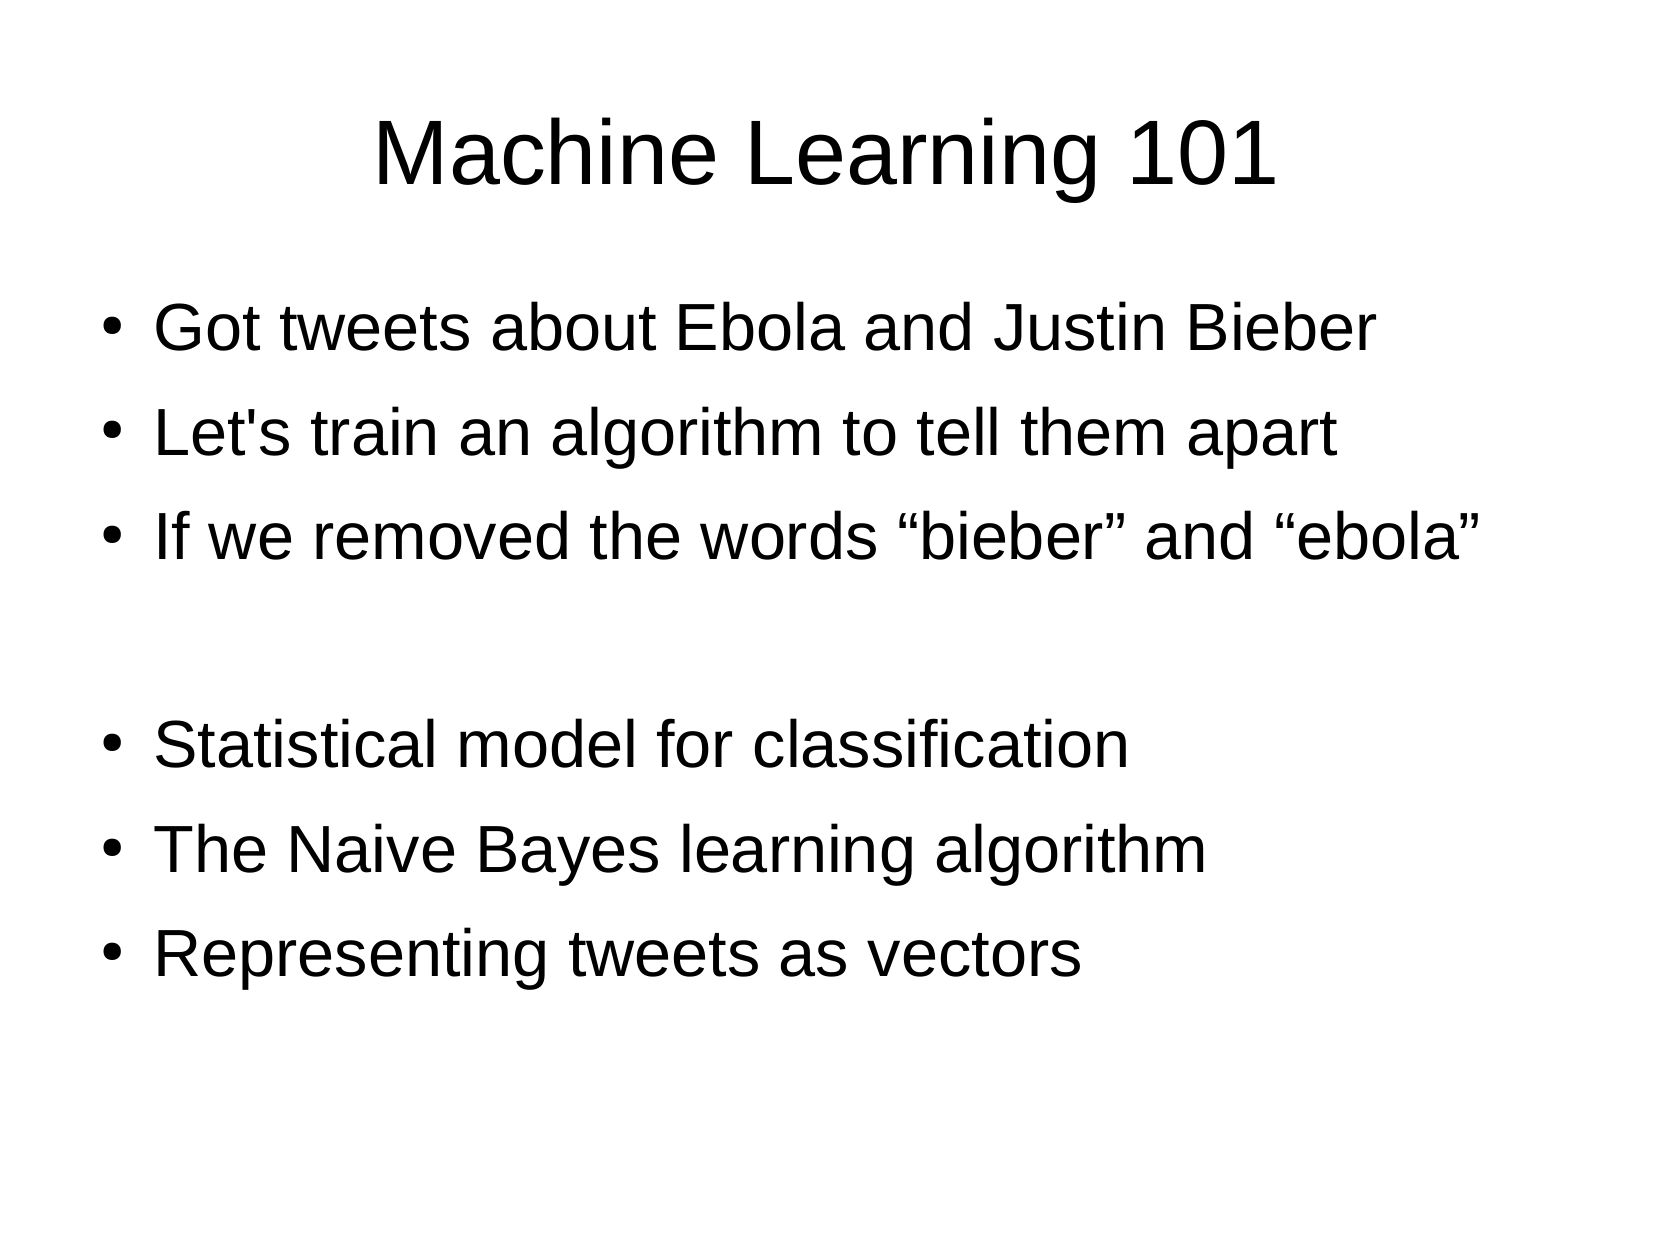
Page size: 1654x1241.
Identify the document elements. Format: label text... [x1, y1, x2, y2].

title Machine Learning 101 [82, 49, 1571, 257]
list Got tweets about Ebola and Justin Bieber Let's train an algorithm to tell them apart If we removed the words “bieber” and “ebola” Statistical model for classification The Naive Bayes learning algorithm Representing tweets as vectors [82, 290, 1538, 1010]
